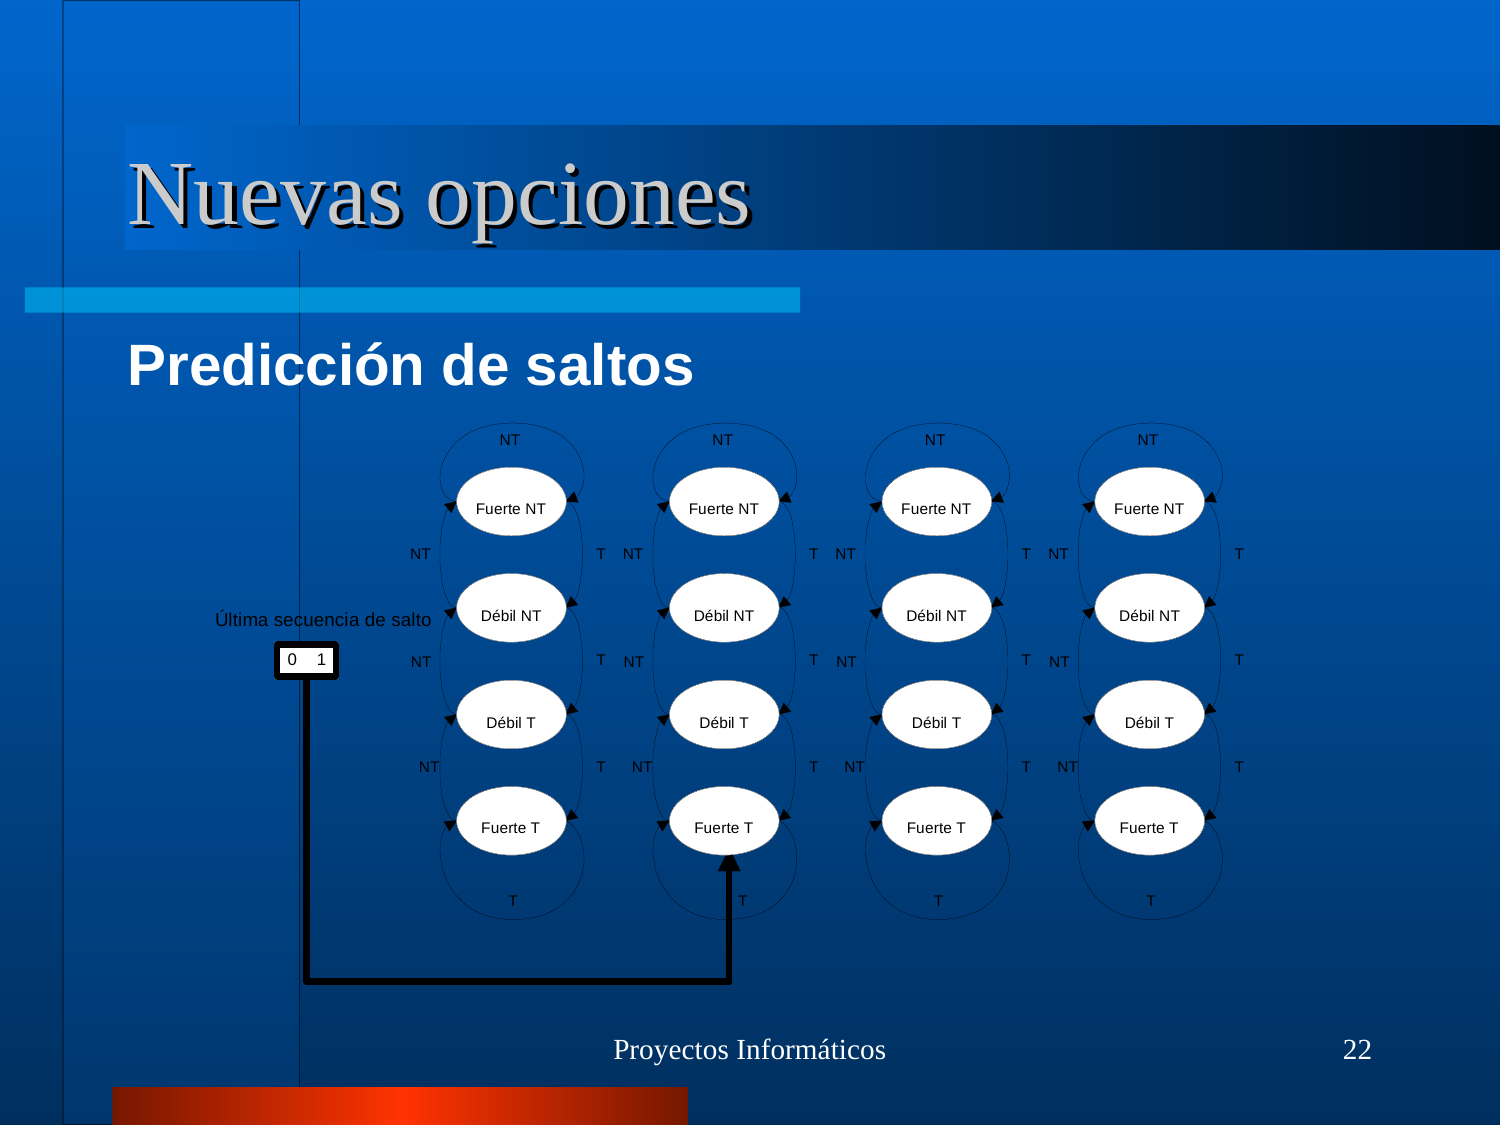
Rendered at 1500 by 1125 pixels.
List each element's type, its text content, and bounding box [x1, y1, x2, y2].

list Predicción de saltos [112, 324, 1058, 415]
chart [200, 408, 1259, 996]
title Nuevas opciones [112, 99, 1388, 288]
